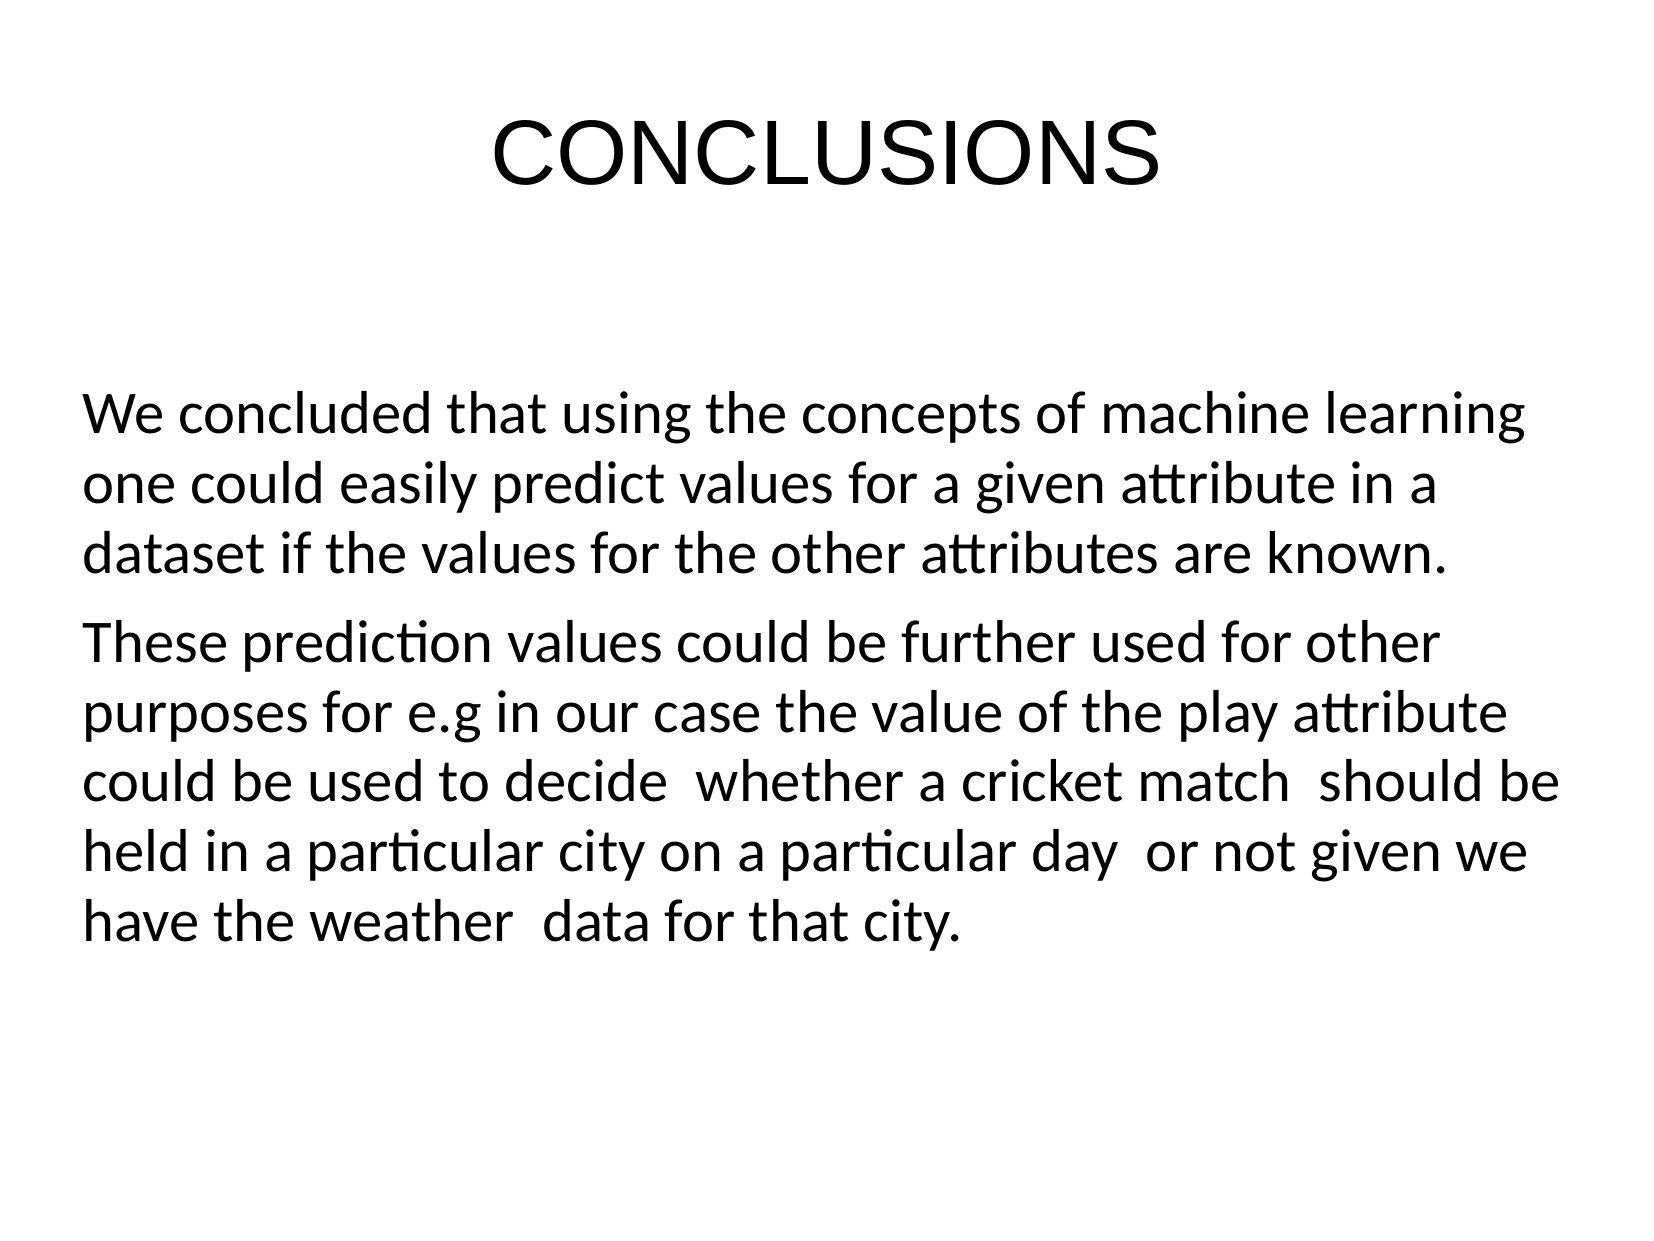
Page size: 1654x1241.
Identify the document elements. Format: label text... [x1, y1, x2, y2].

list We concluded that using the concepts of machine learning one could easily predict values for a given attribute in a dataset if the values for the other attributes are known. These prediction values could be further used for other purposes for e.g in our case the value of the play attribute could be used to decide whether a cricket match should be held in a particular city on a particular day or not given we have the weather data for that city. [82, 290, 1571, 1010]
title CONCLUSIONS [82, 49, 1571, 257]
